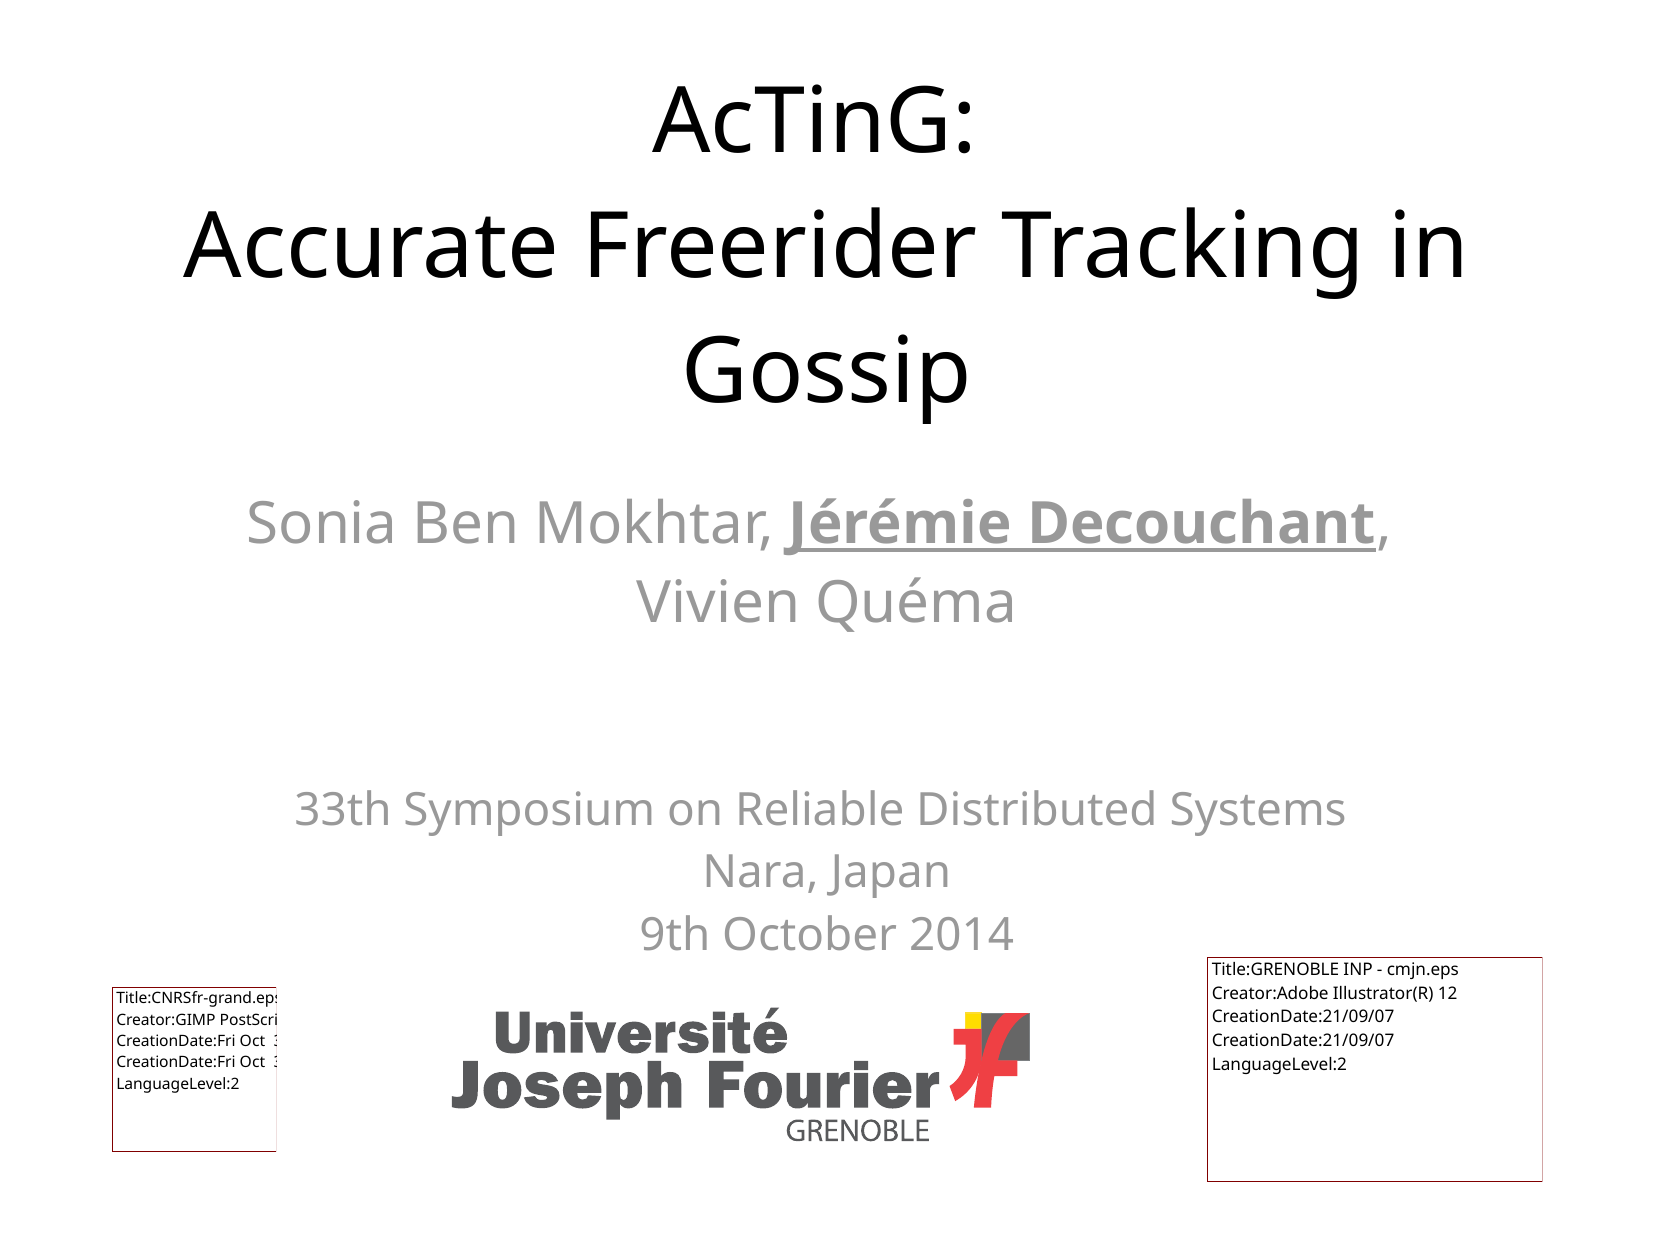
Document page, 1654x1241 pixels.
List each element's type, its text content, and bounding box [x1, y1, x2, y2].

text_box Sonia Ben Mokhtar, Jérémie Decouchant, Vivien Quéma 33th Symposium on Reliable Distributed Systems Nara, Japan 9th October 2014 [93, 473, 1561, 886]
picture [424, 985, 1059, 1152]
picture [111, 986, 277, 1152]
title AcTinG: Accurate Freerider Tracking in Gossip [37, 134, 1616, 349]
picture [1206, 956, 1543, 1182]
